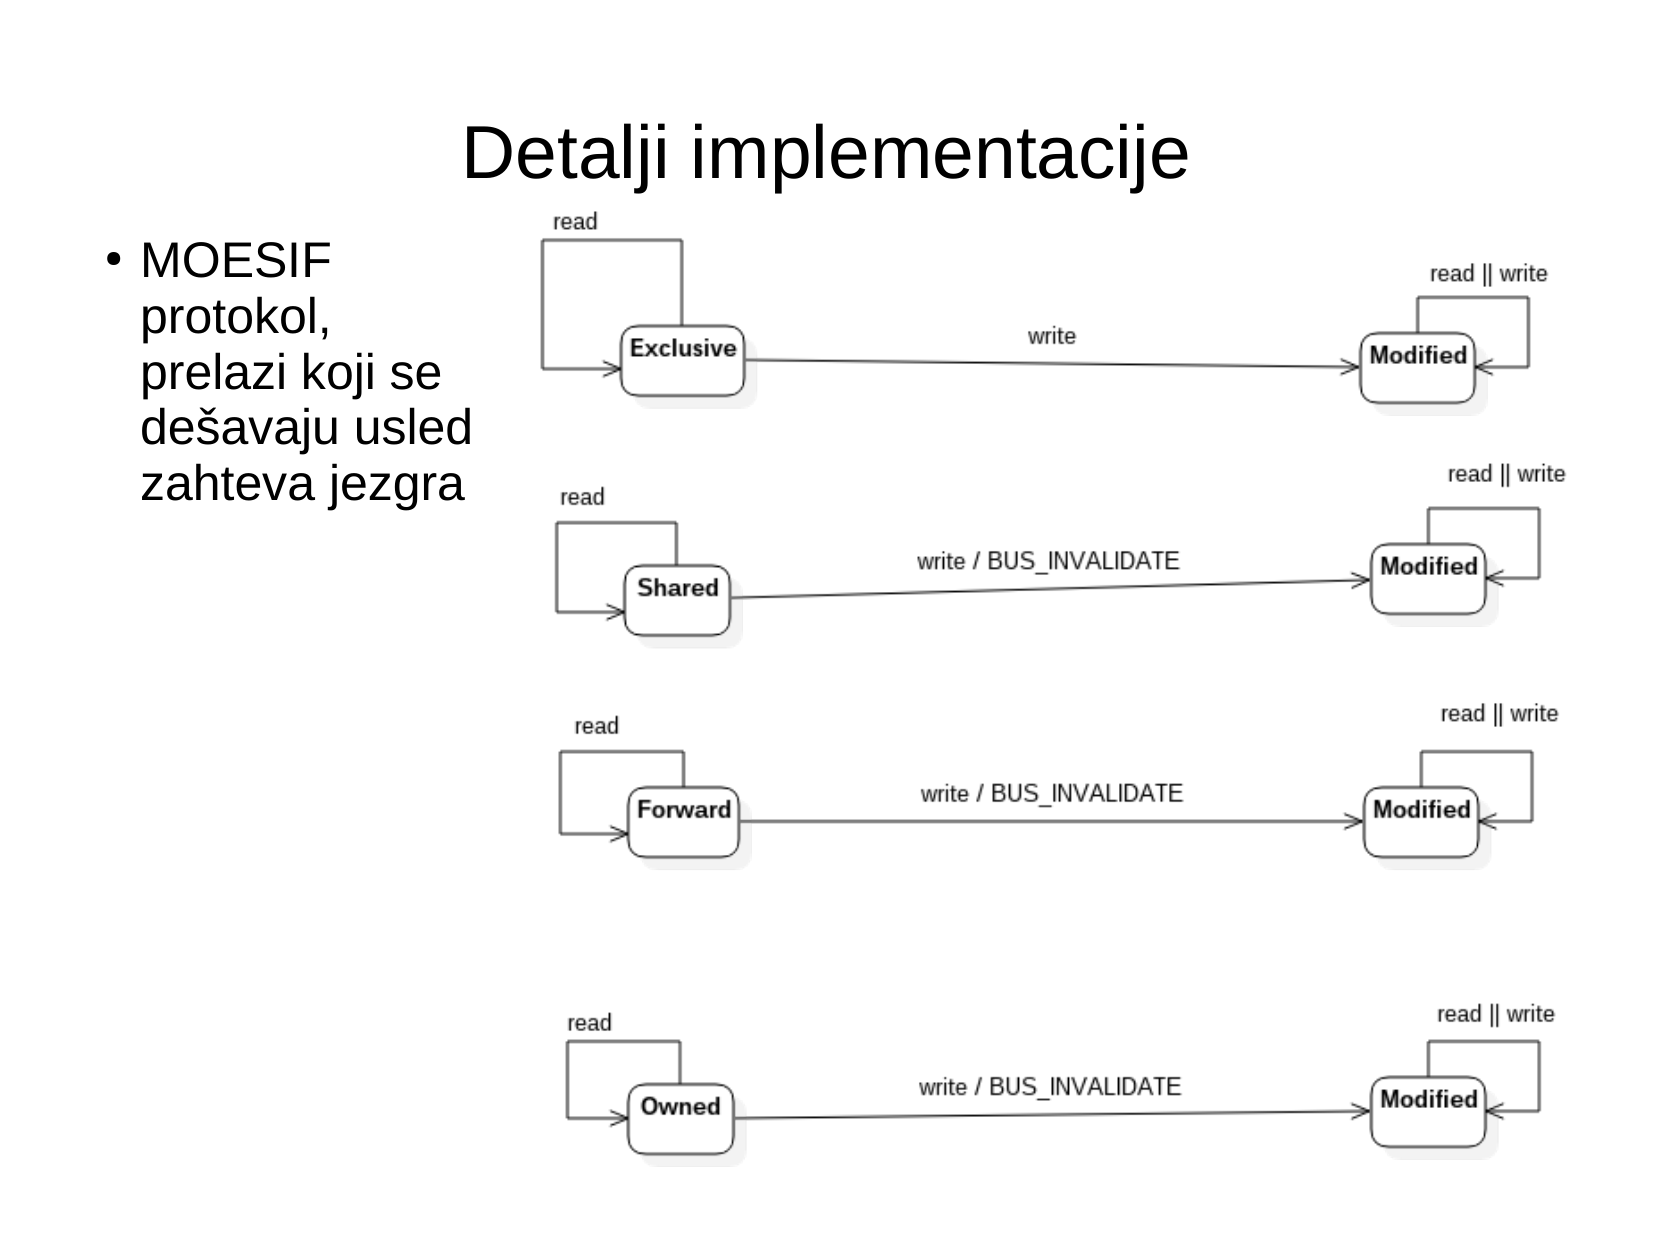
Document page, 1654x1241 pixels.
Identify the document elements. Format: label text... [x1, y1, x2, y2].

title Detalji implementacije [82, 49, 1571, 257]
text_box MOESIF protokol, prelazi koji se dešavaju usled zahteva jezgra [90, 225, 496, 519]
picture [525, 194, 1636, 1226]
